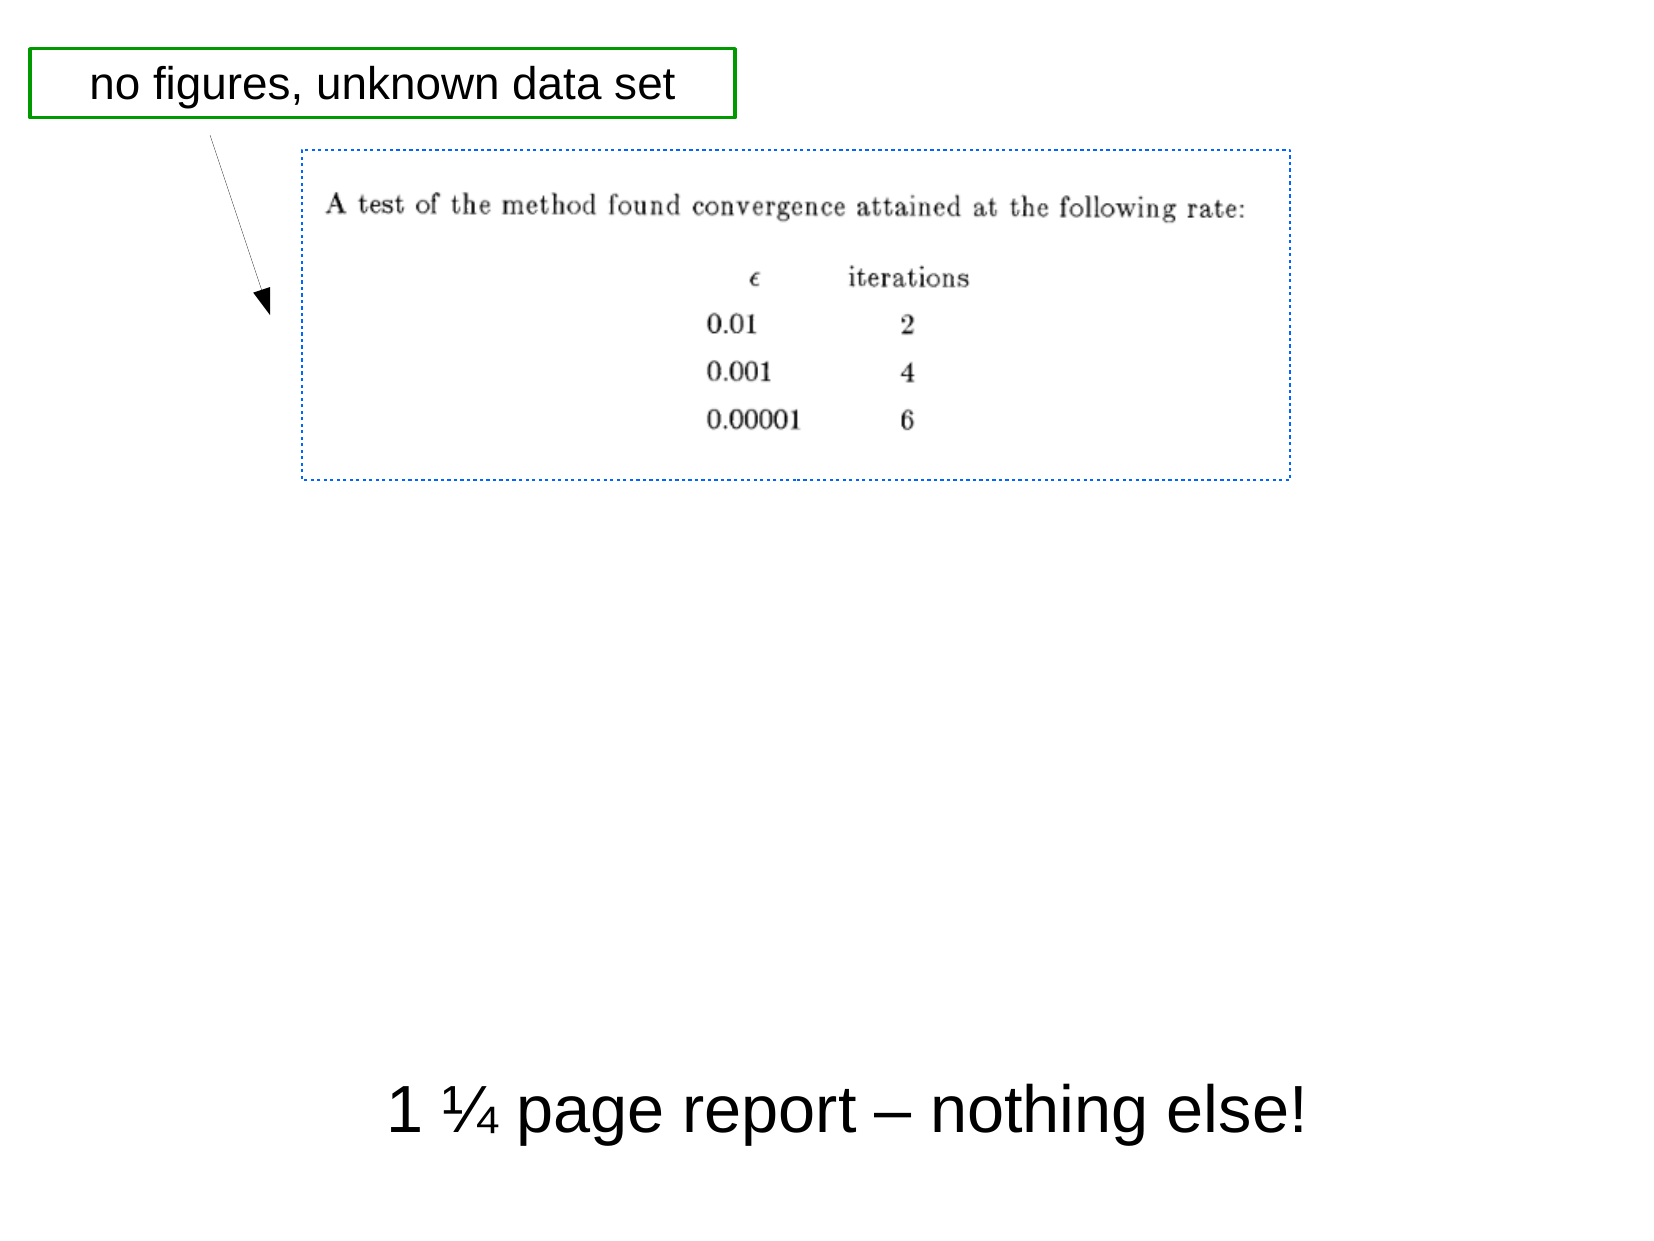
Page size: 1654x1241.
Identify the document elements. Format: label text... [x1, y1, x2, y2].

text_box 1 ¼ page report – nothing else! [120, 1065, 1576, 1155]
text_box no figures, unknown data set [30, 48, 736, 118]
picture [301, 183, 1283, 443]
